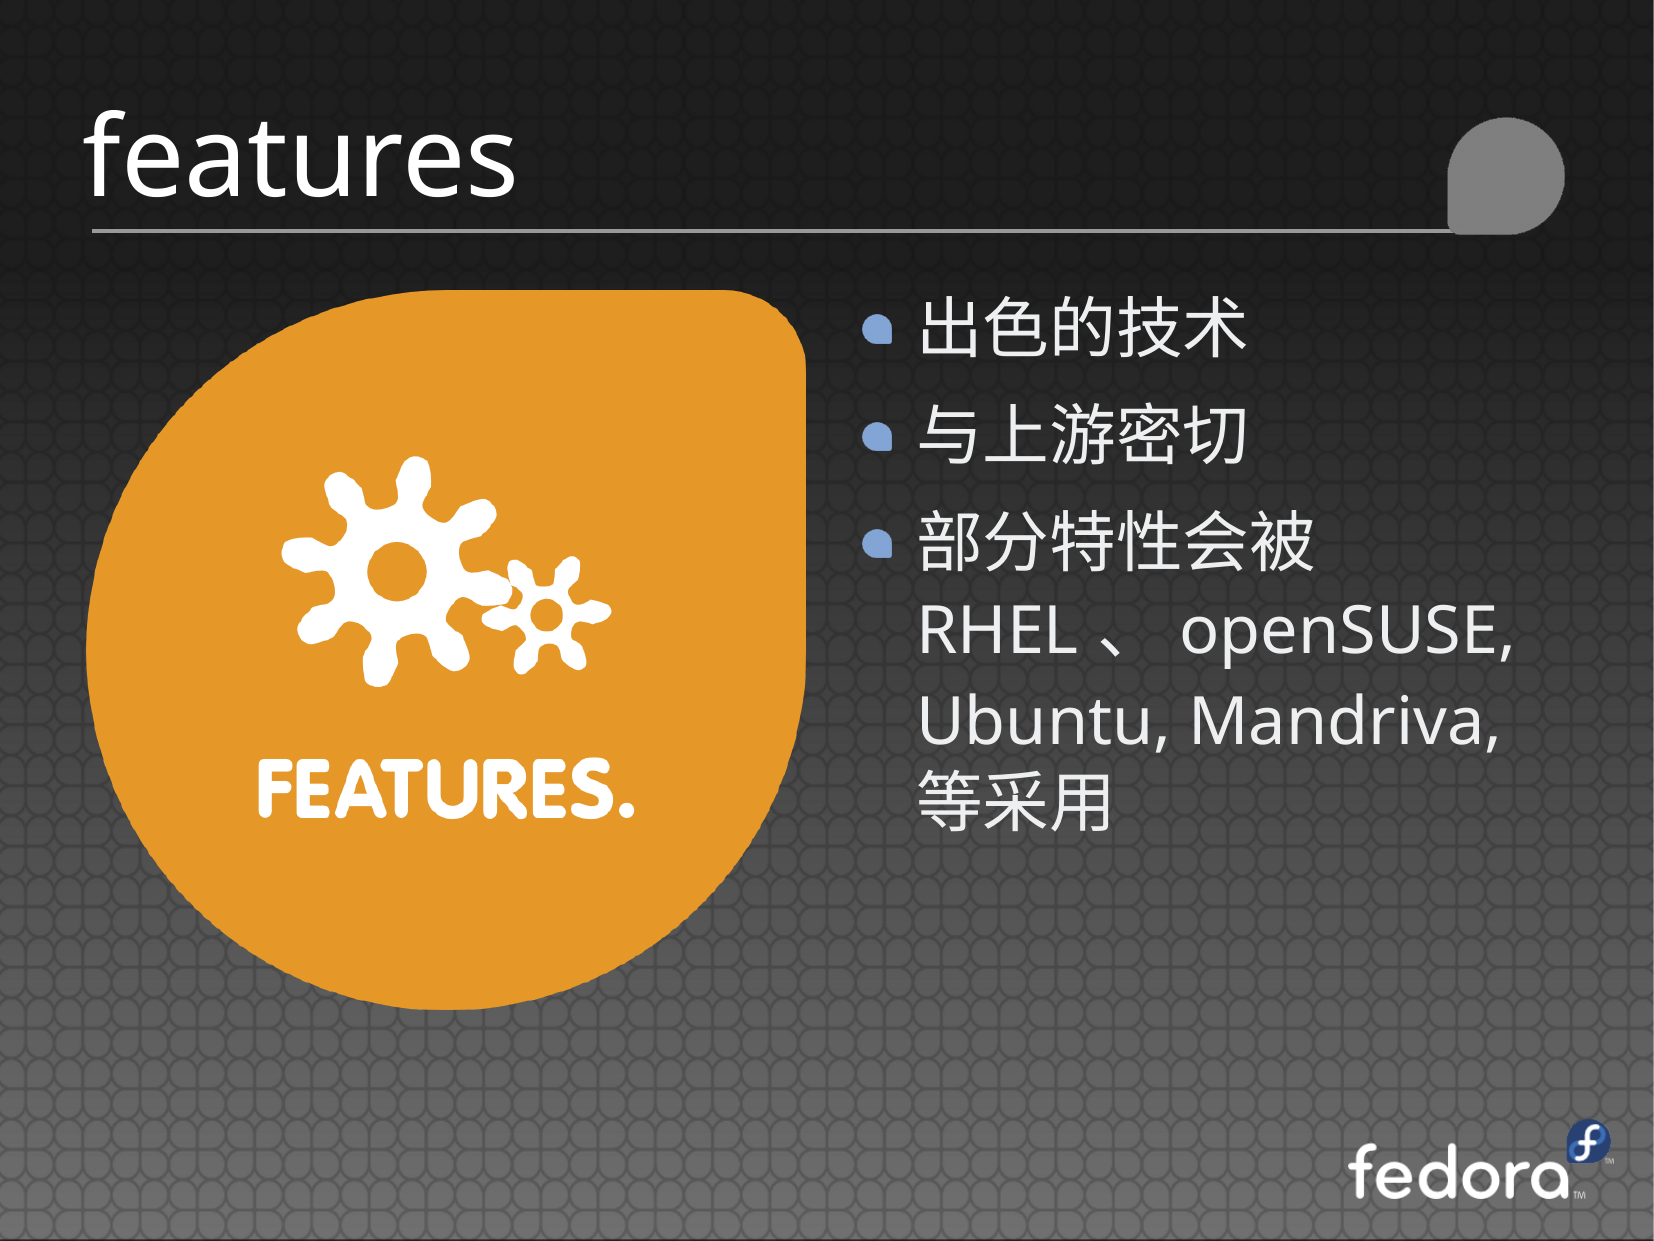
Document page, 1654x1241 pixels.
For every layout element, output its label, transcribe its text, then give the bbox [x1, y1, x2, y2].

title features [82, 56, 1571, 250]
picture [0, 0, 1654, 1241]
list 出色的技术 与上游密切 部分特性会被RHEL、openSUSE, Ubuntu, Mandriva, 等采用 [845, 290, 1572, 1094]
